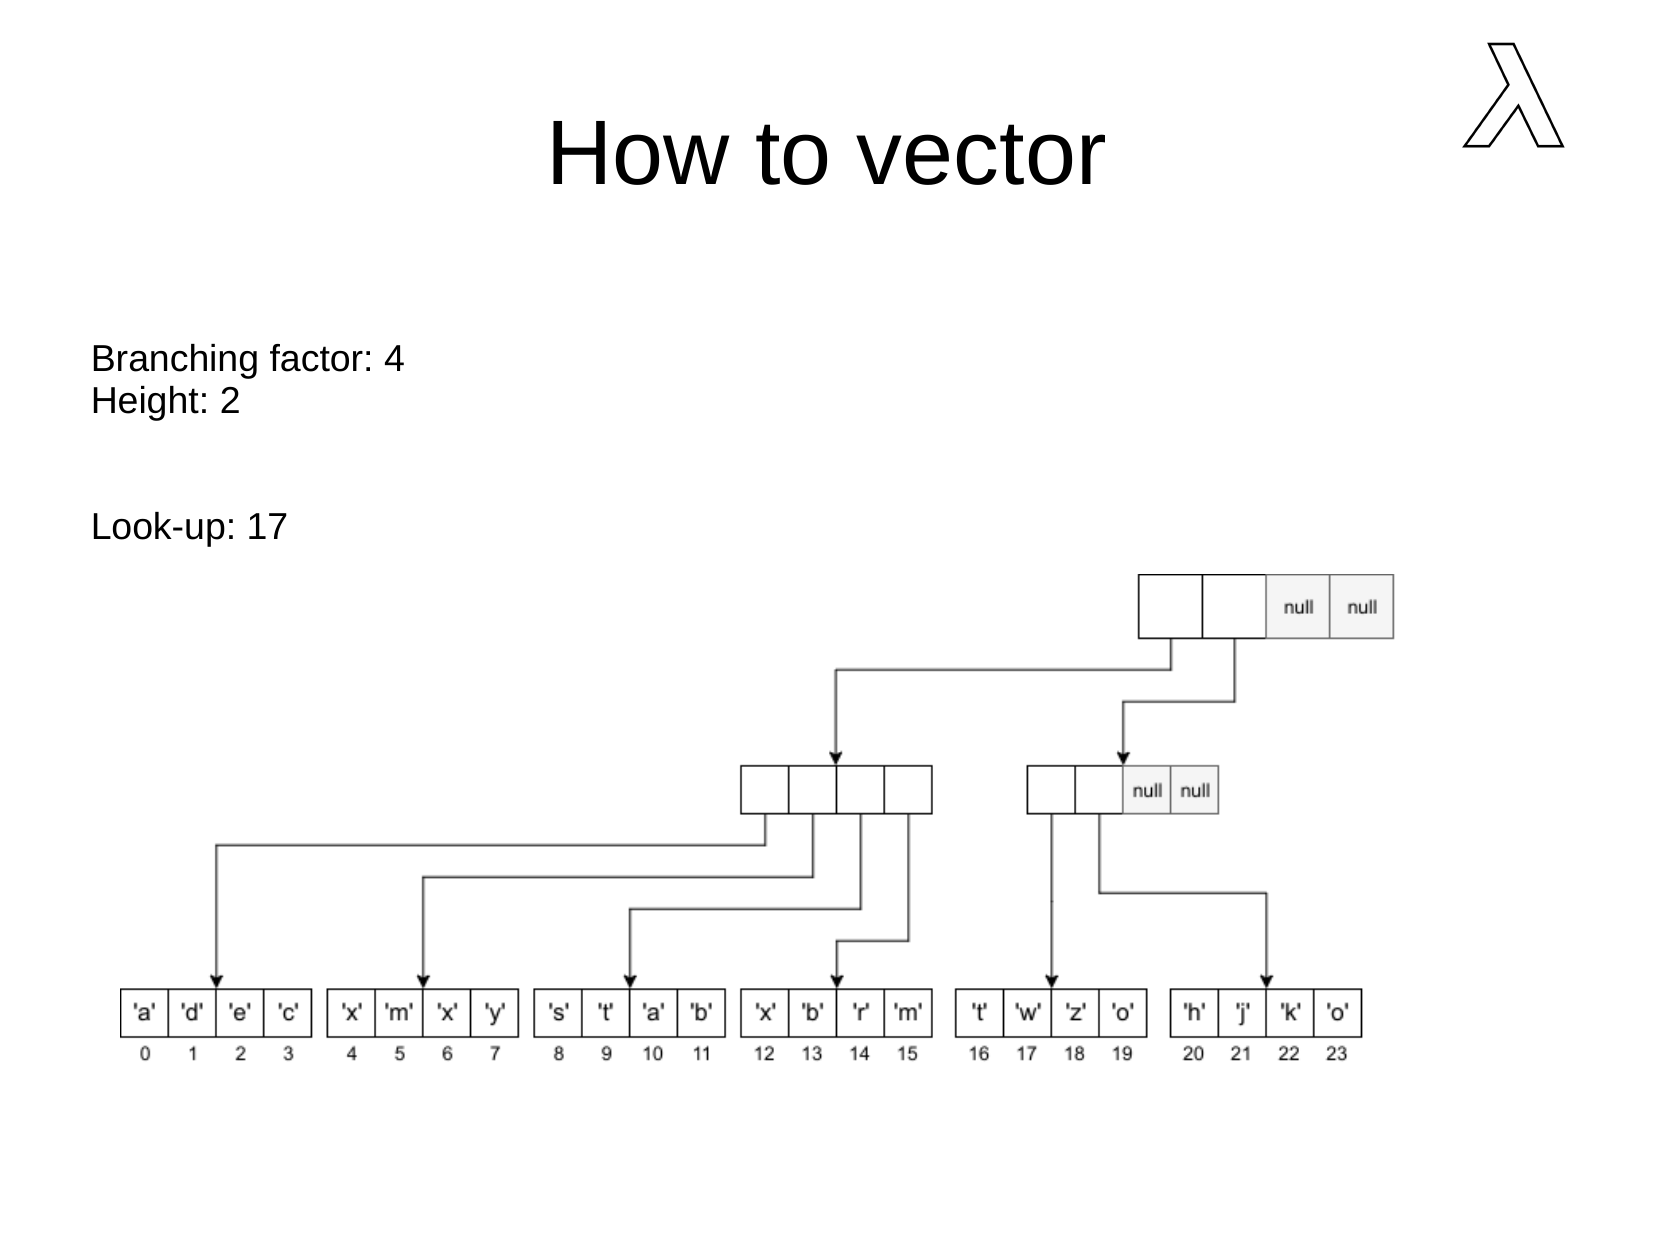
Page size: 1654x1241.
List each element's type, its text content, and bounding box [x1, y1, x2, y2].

title How to vector [82, 49, 1571, 257]
picture [120, 574, 1396, 1070]
text_box Branching factor: 4 Height: 2 Look-up: 17 [76, 330, 421, 555]
picture [1440, 40, 1587, 151]
